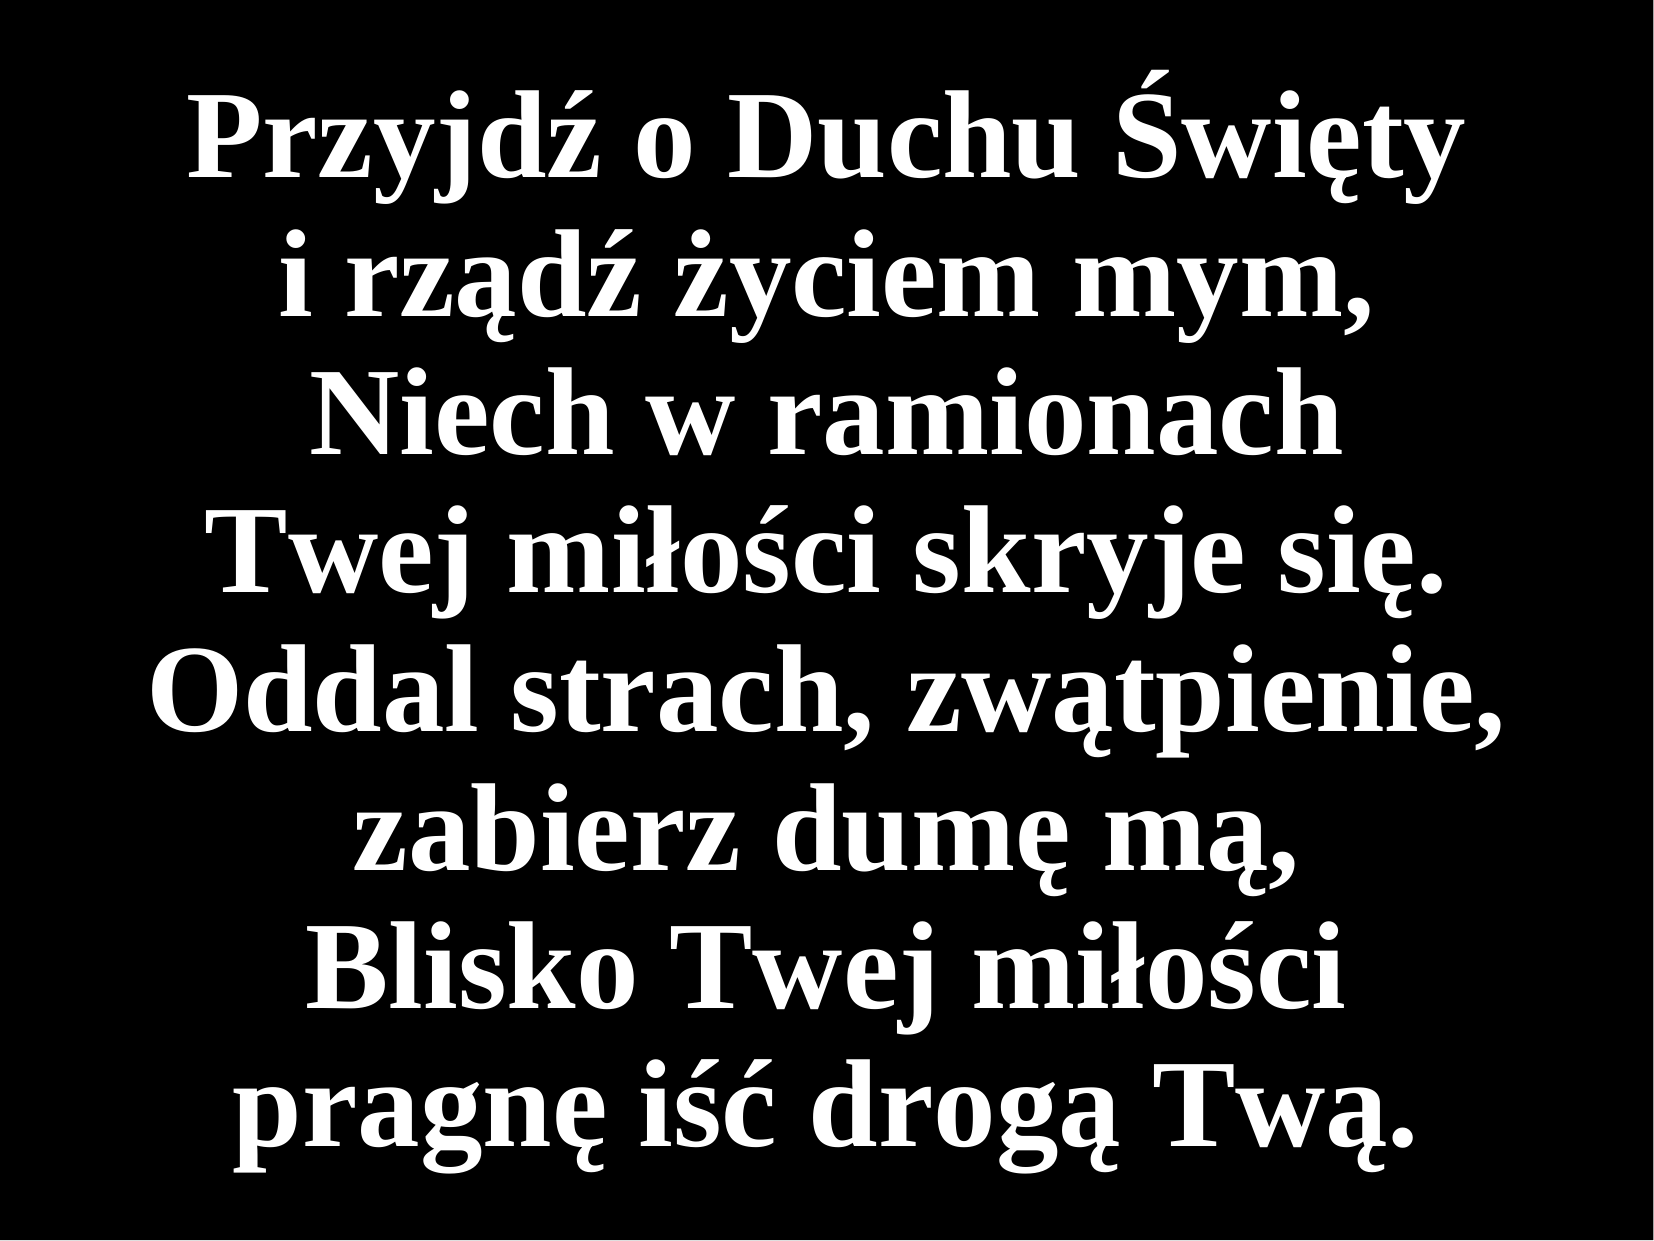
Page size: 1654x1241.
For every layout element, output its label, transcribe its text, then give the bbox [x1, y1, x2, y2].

title Przyjdź o Duchu Święty i rządź życiem mym, Niech w ramionach Twej miłości skryje się. Oddal strach, zwątpienie, zabierz dumę mą, Blisko Twej miłości pragnę iść drogą Twą. [0, 0, 1654, 1241]
